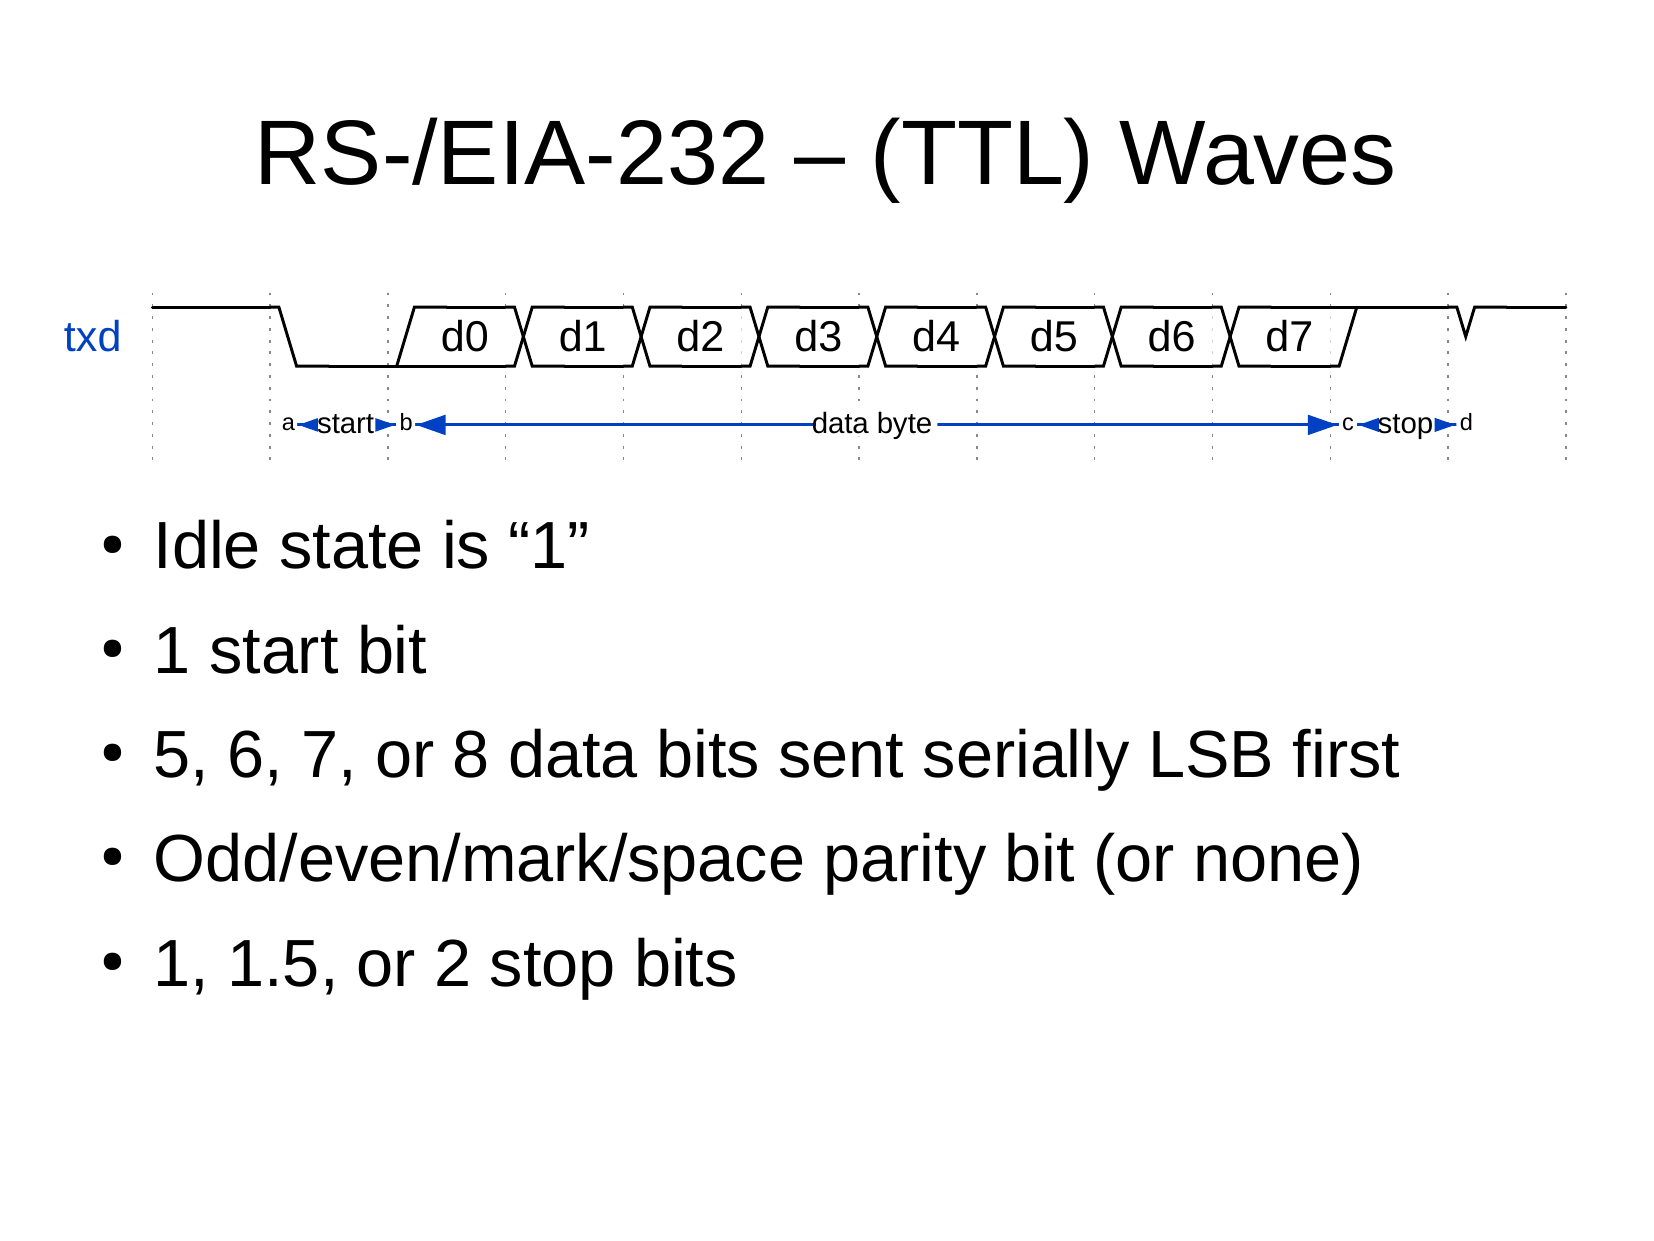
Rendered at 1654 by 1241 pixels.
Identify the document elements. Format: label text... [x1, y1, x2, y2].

list Idle state is “1” 1 start bit 5, 6, 7, or 8 data bits sent serially LSB first Odd/even/mark/space parity bit (or none) 1, 1.5, or 2 stop bits [82, 508, 1571, 1156]
picture [33, 291, 1624, 468]
title RS-/EIA-232 – (TTL) Waves [82, 49, 1571, 257]
